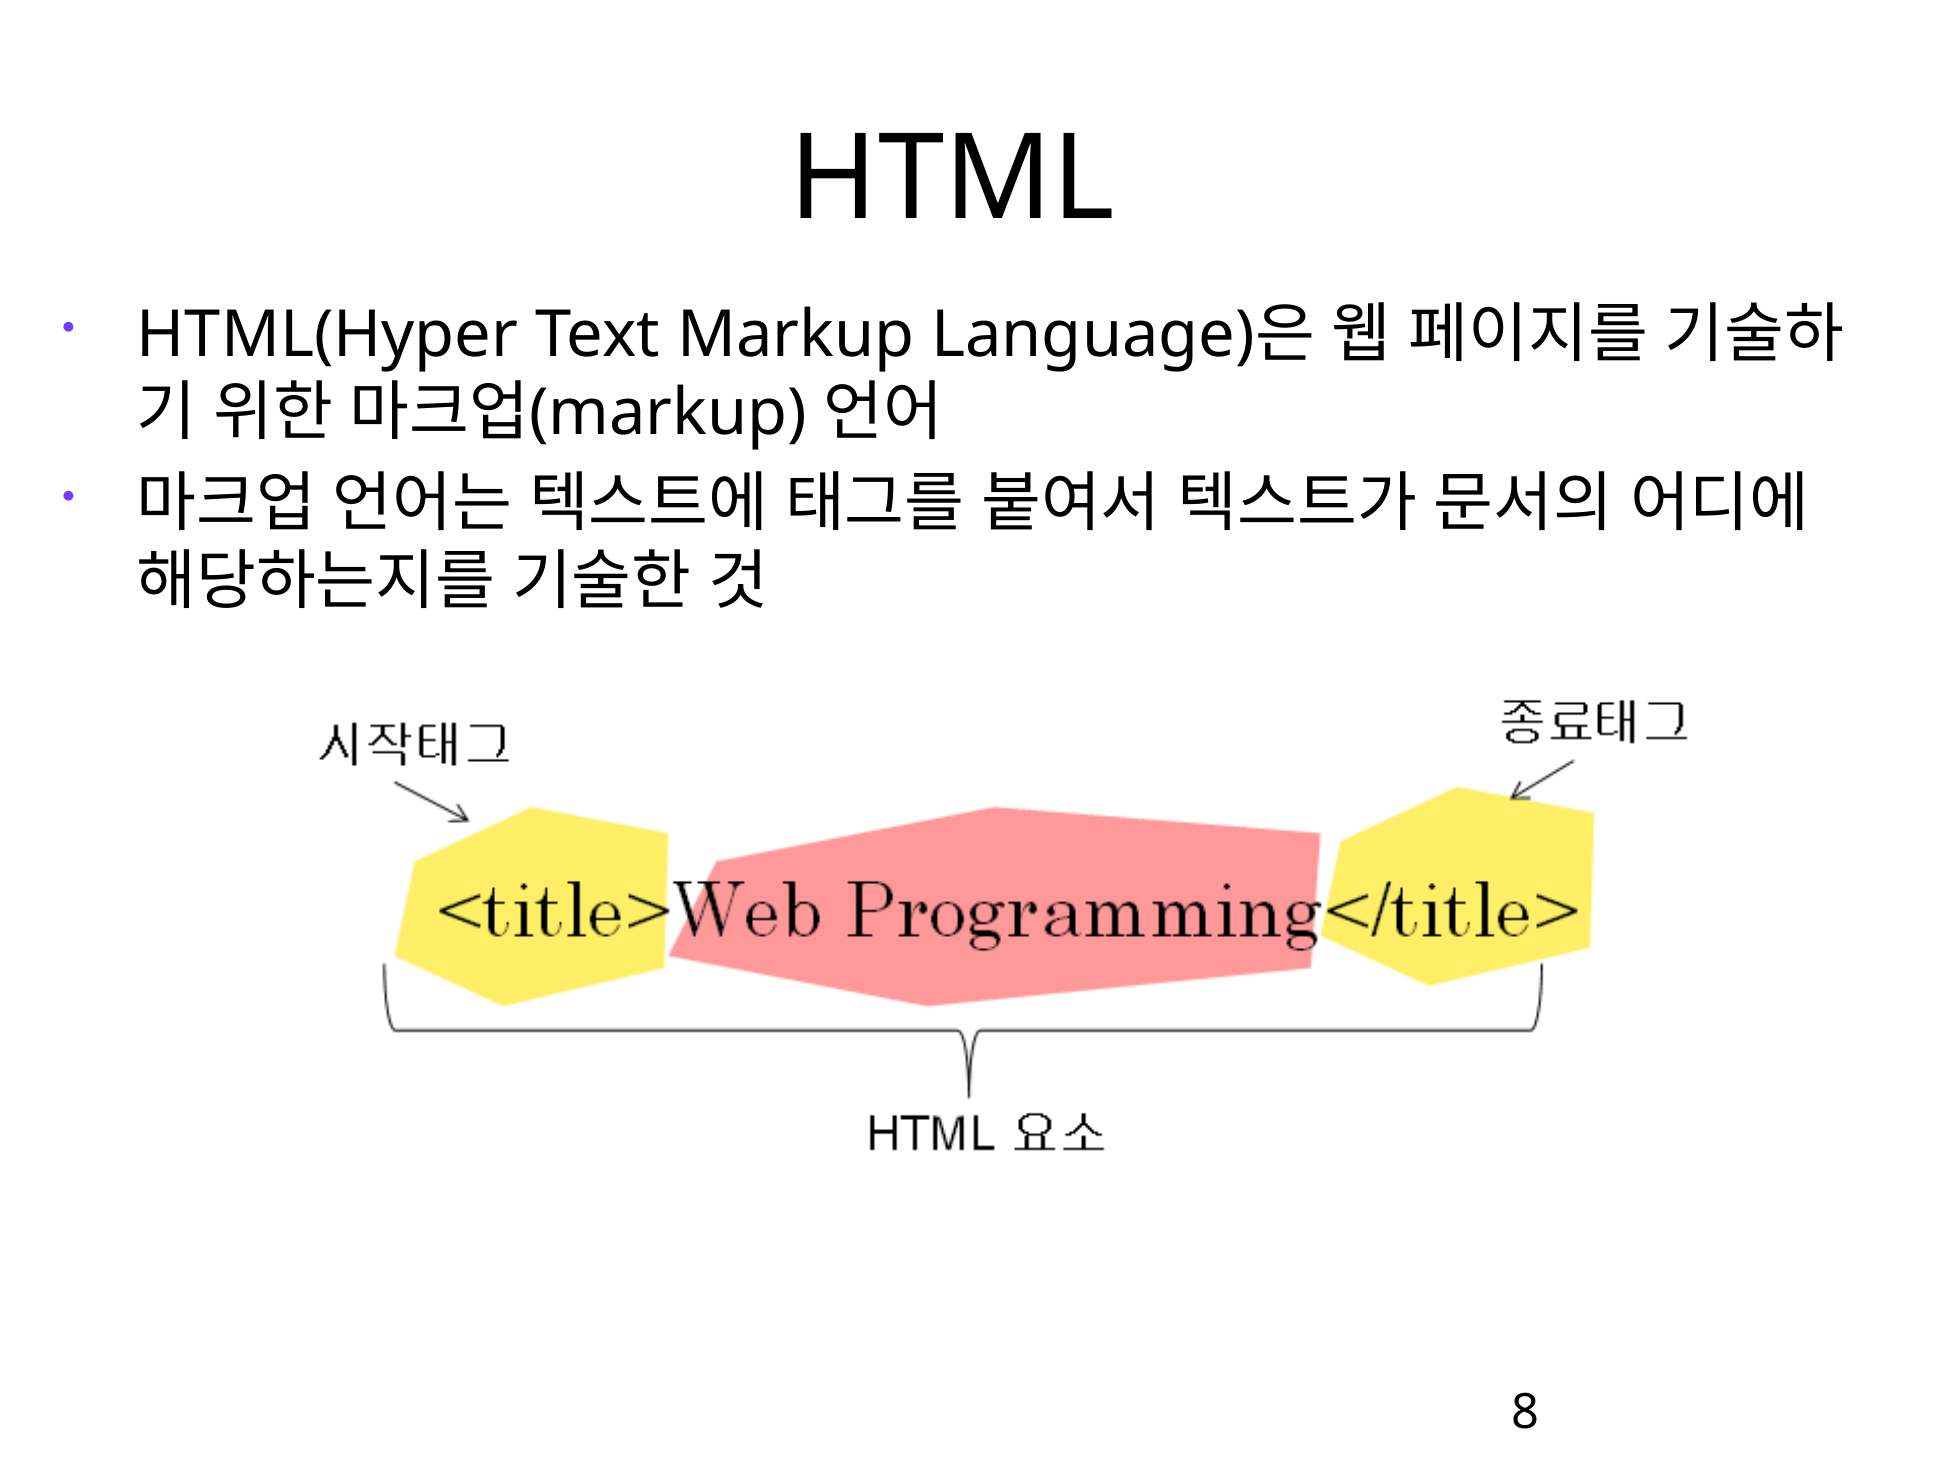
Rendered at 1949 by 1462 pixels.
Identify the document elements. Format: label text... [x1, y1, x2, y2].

title HTML [156, 92, 1749, 255]
slide_number <숫자> [1496, 1372, 1899, 1462]
list HTML(Hyper Text Markup Language)은 웹 페이지를 기술하기 위한 마크업(markup) 언어 마크업 언어는 텍스트에 태그를 붙여서 텍스트가 문서의 어디에 해당하는지를 기술한 것 [48, 284, 1897, 1343]
picture [304, 646, 1720, 1183]
